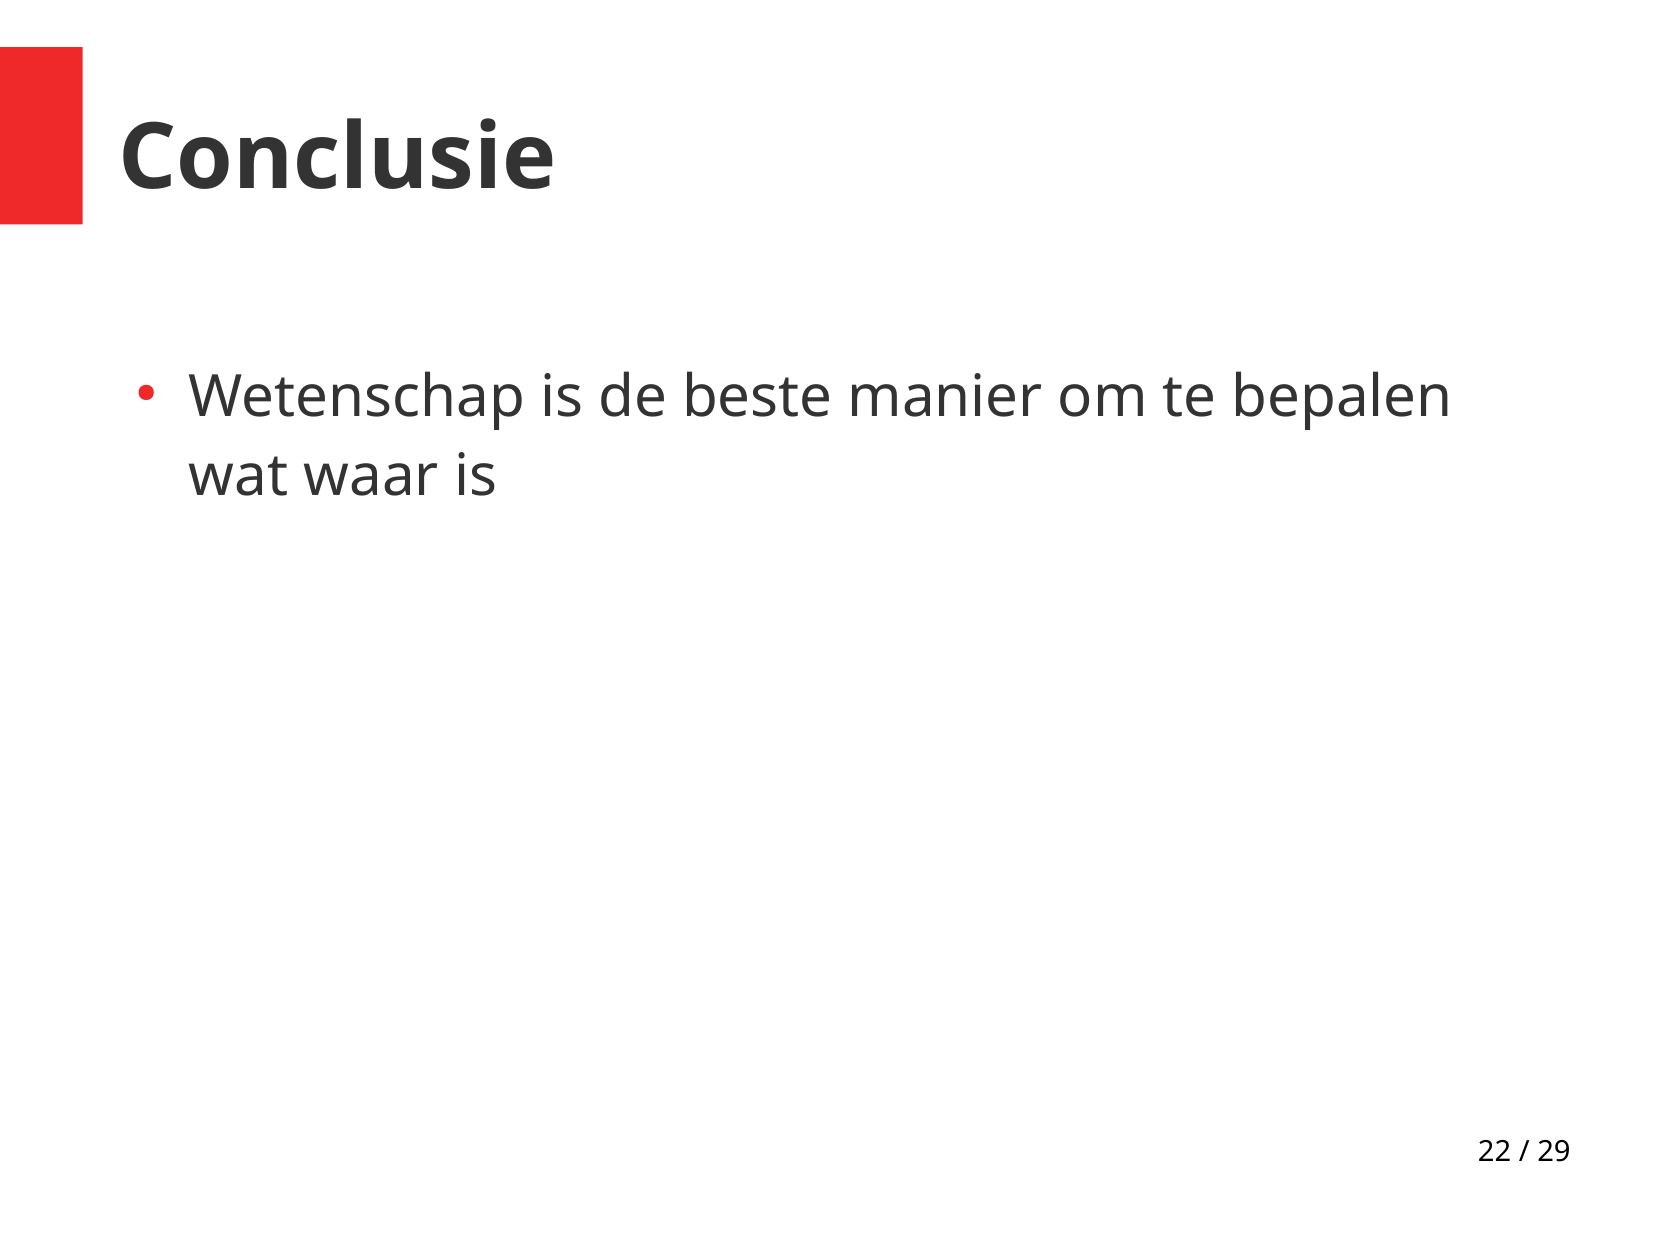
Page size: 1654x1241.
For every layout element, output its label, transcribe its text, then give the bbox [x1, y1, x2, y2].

list Wetenschap is de beste manier om te bepalen wat waar is [118, 354, 1536, 1074]
title Conclusie [118, 49, 1571, 257]
